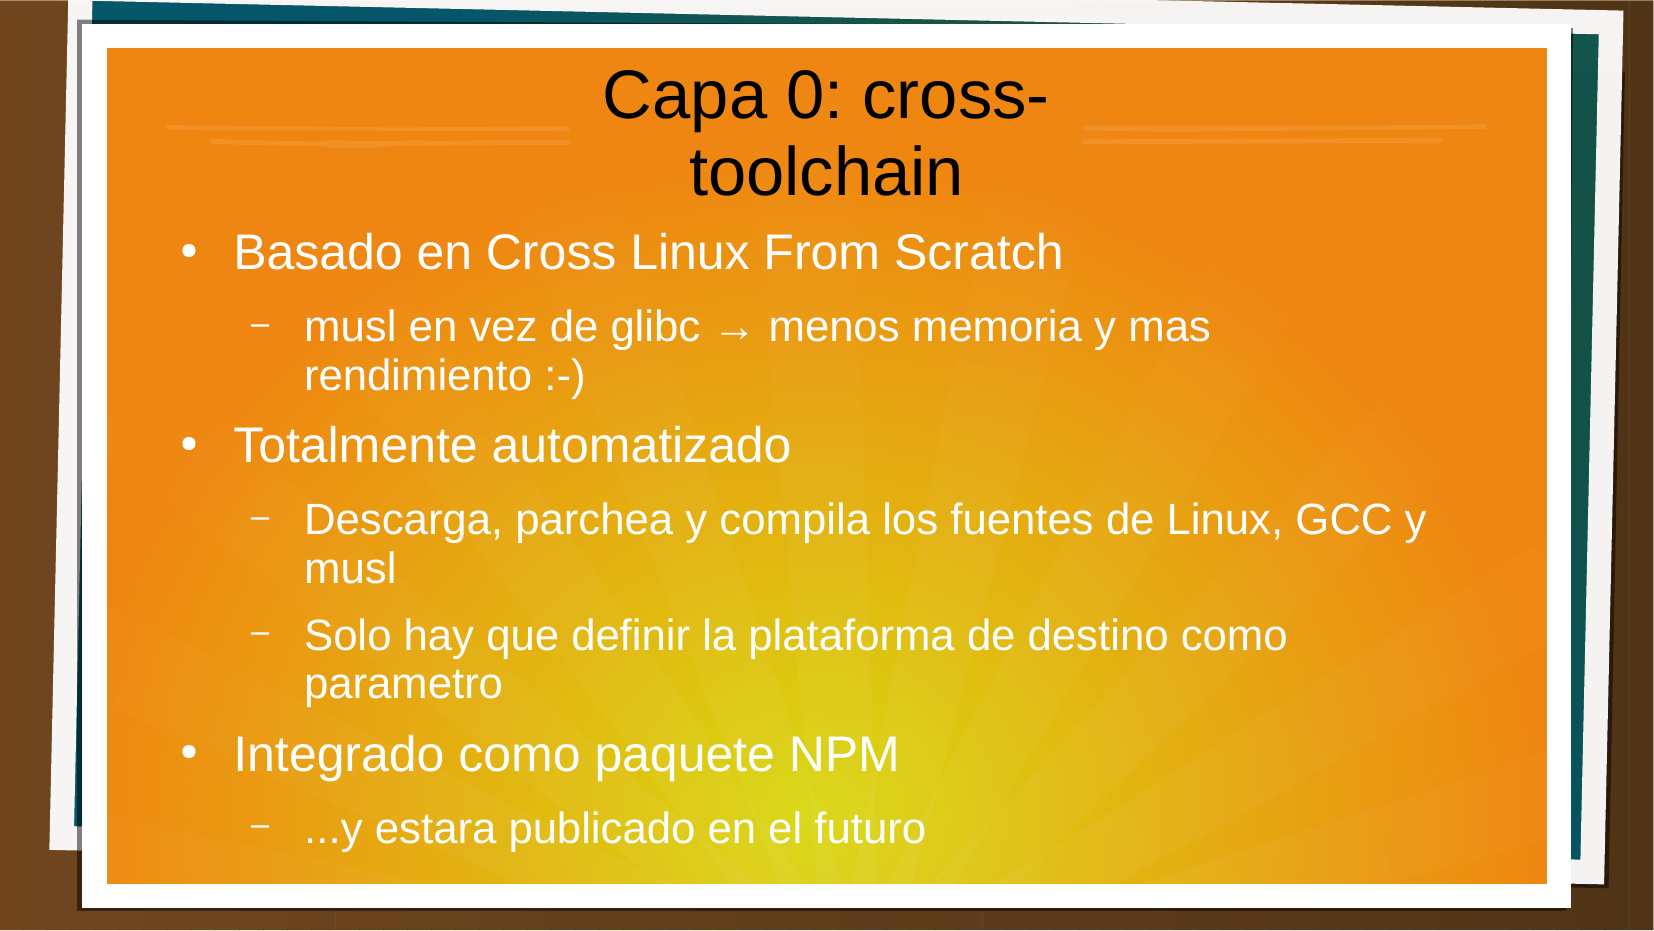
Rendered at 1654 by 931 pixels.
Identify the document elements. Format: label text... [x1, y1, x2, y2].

list Basado en Cross Linux From Scratch musl en vez de glibc → menos memoria y mas rendimiento :-) Totalmente automatizado Descarga, parchea y compila los fuentes de Linux, GCC y musl Solo hay que definir la plataforma de destino como parametro Integrado como paquete NPM ...y estara publicado en el futuro [162, 224, 1492, 931]
title Capa 0: cross-toolchain [566, 55, 1087, 210]
